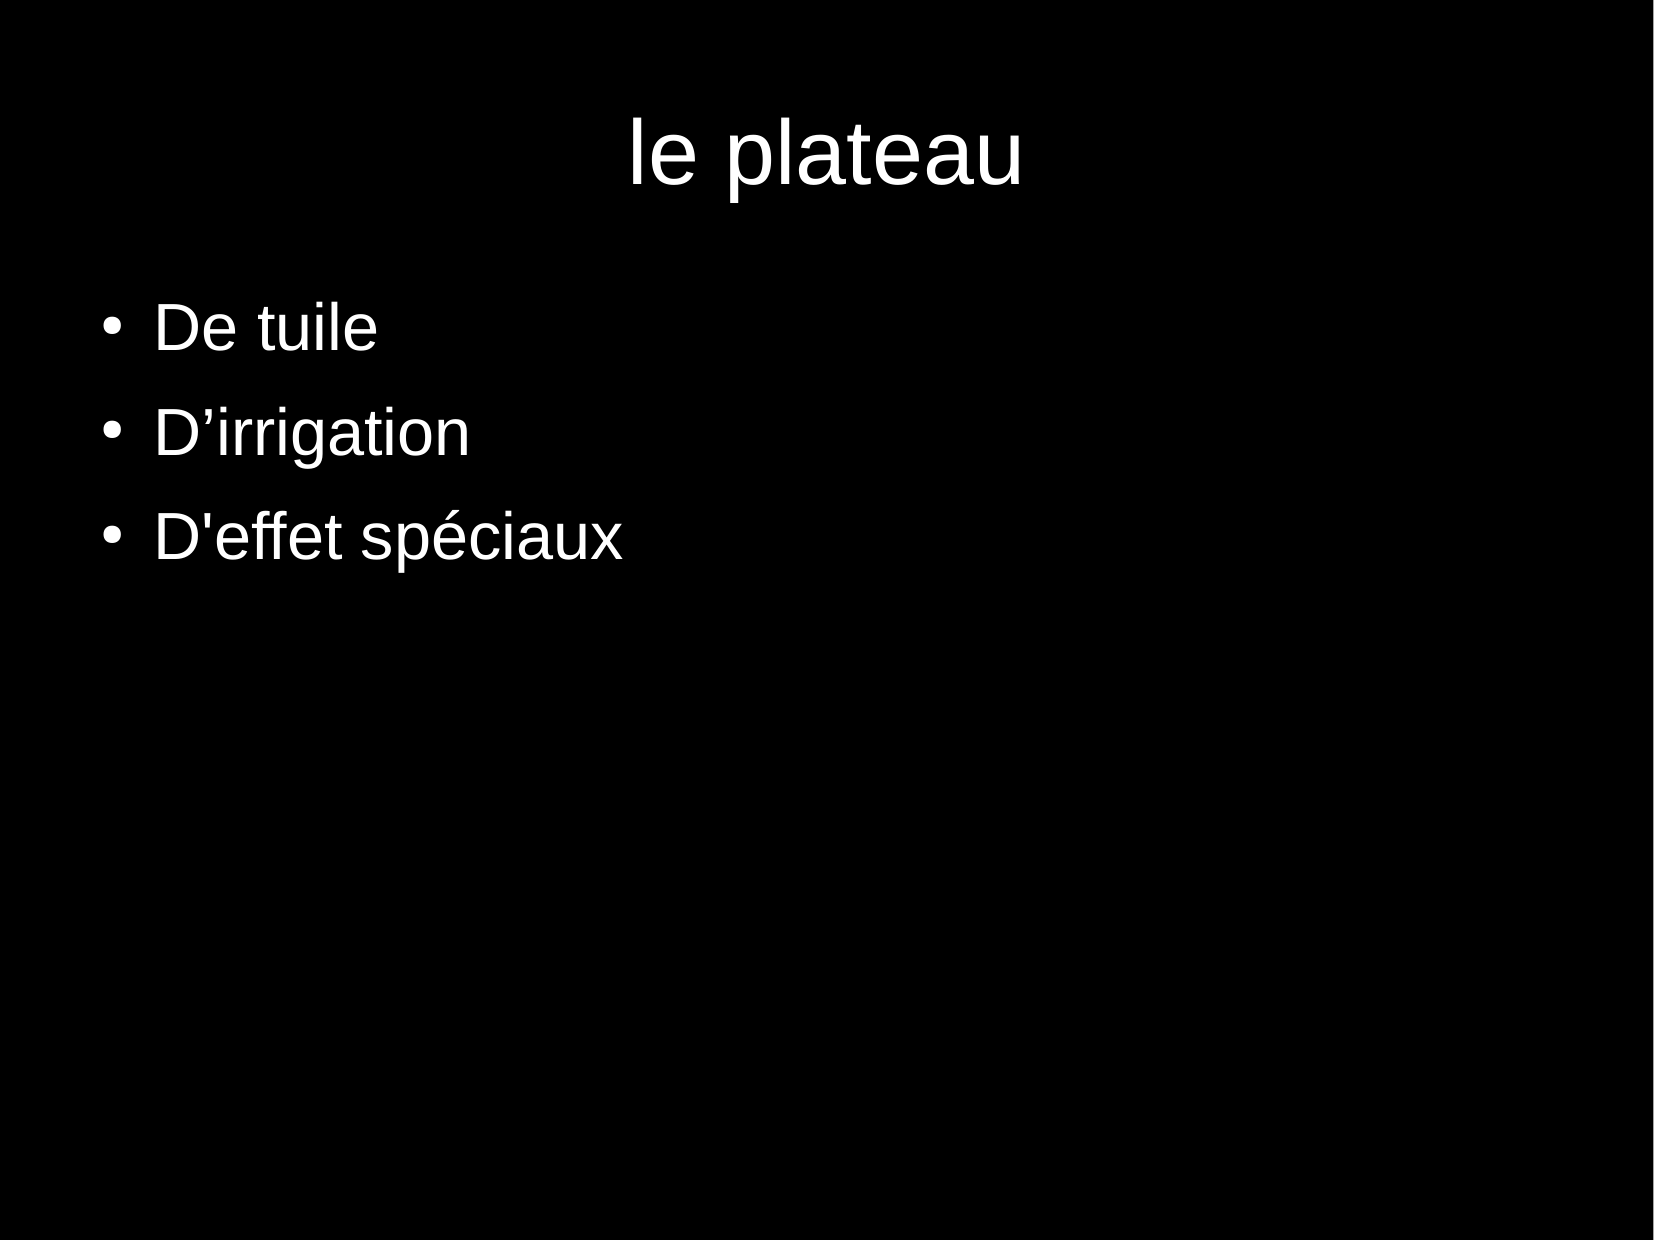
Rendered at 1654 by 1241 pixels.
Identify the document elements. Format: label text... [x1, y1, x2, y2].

list De tuile D’irrigation D'effet spéciaux [82, 290, 1571, 1109]
title le plateau [82, 49, 1571, 257]
